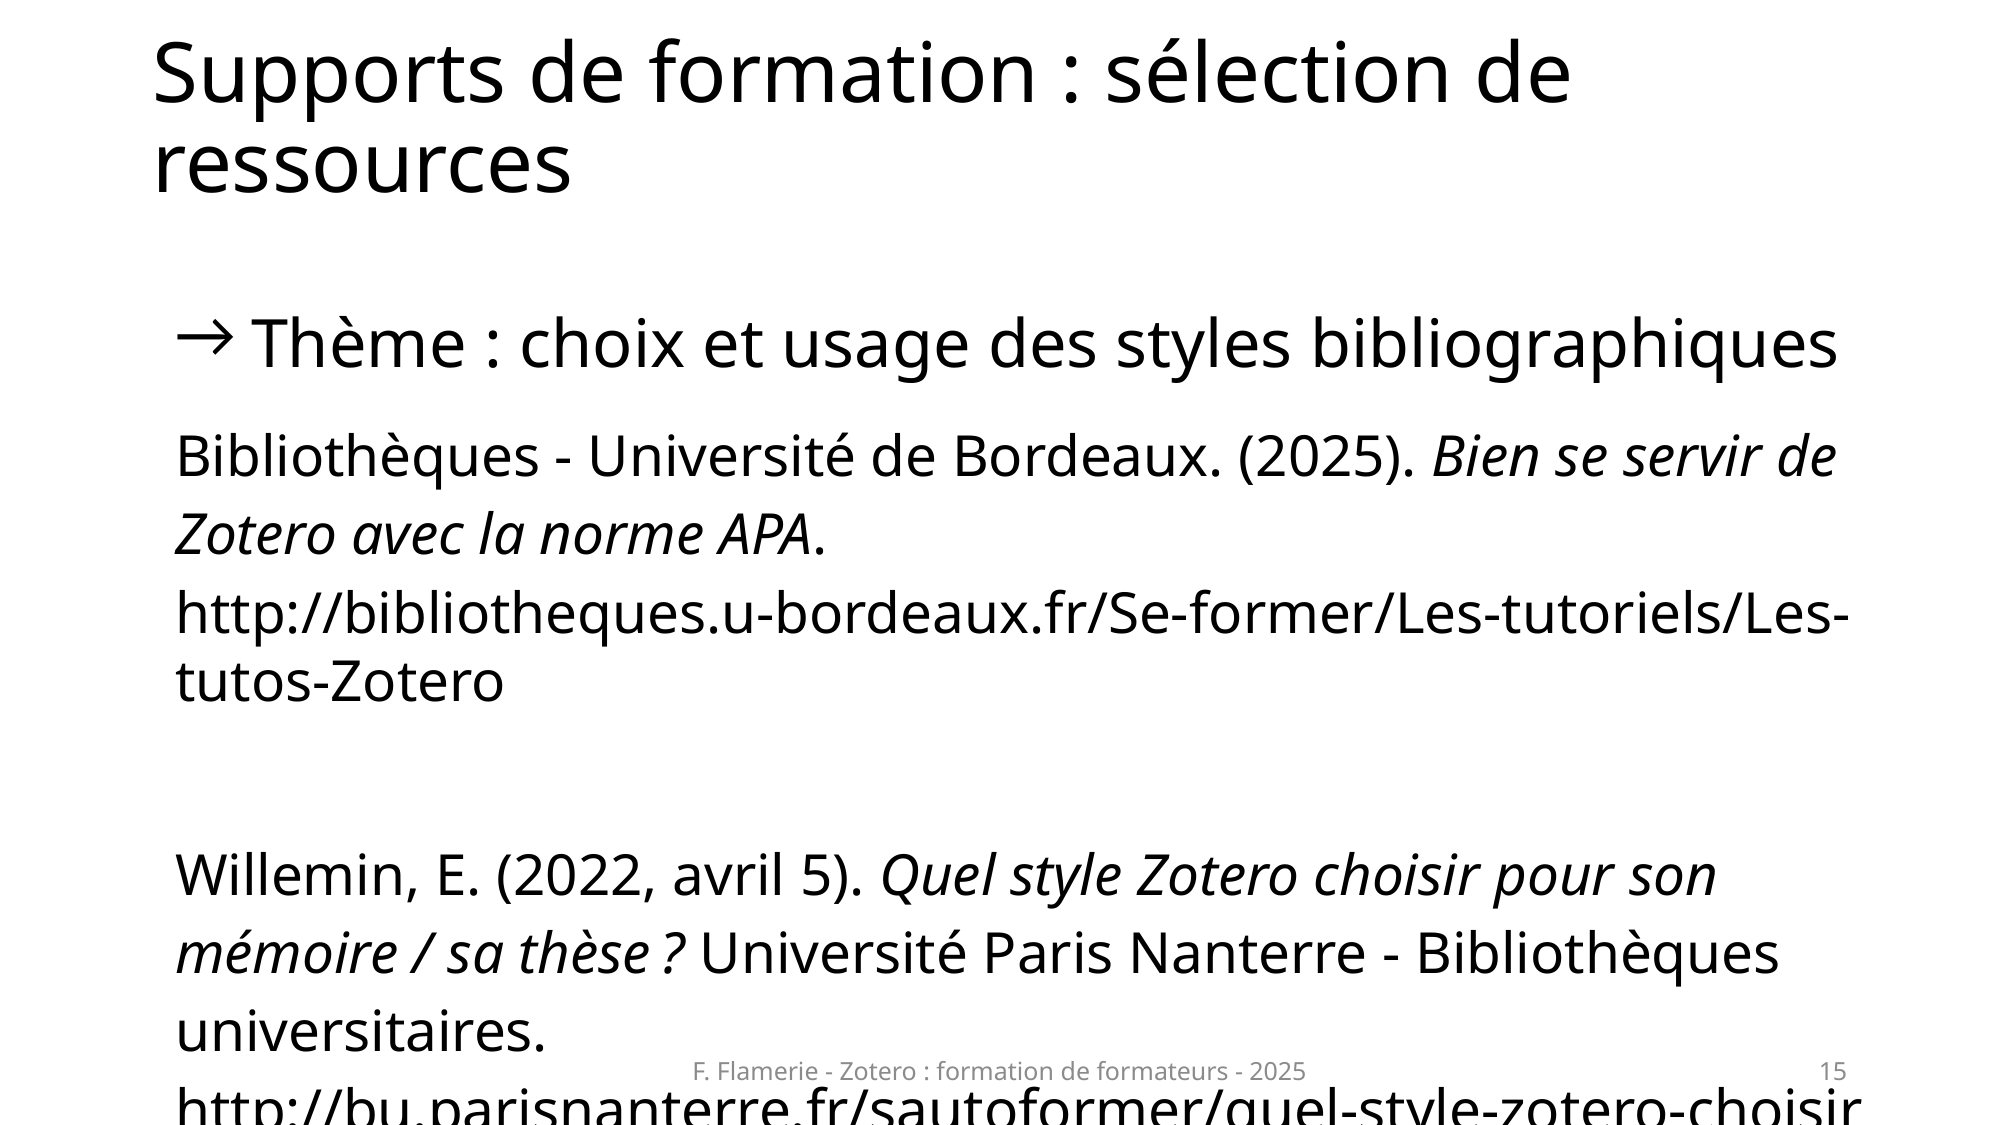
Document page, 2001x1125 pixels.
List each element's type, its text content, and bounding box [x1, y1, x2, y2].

list Thème : choix et usage des styles bibliographiques Bibliothèques - Université de Bordeaux. (2025). Bien se servir de Zotero avec la norme APA. http://bibliotheques.u-bordeaux.fr/Se-former/Les-tutoriels/Les-tutos-Zotero Willemin, E. (2022, avril 5). Quel style Zotero choisir pour son mémoire / sa thèse ? Université Paris Nanterre - Bibliothèques universitaires. http://bu.parisnanterre.fr/sautoformer/quel-style-zotero-choisir-pour-son-memoire-sa-these [160, 277, 1885, 1125]
title Supports de formation : sélection de ressources [137, 11, 1965, 230]
